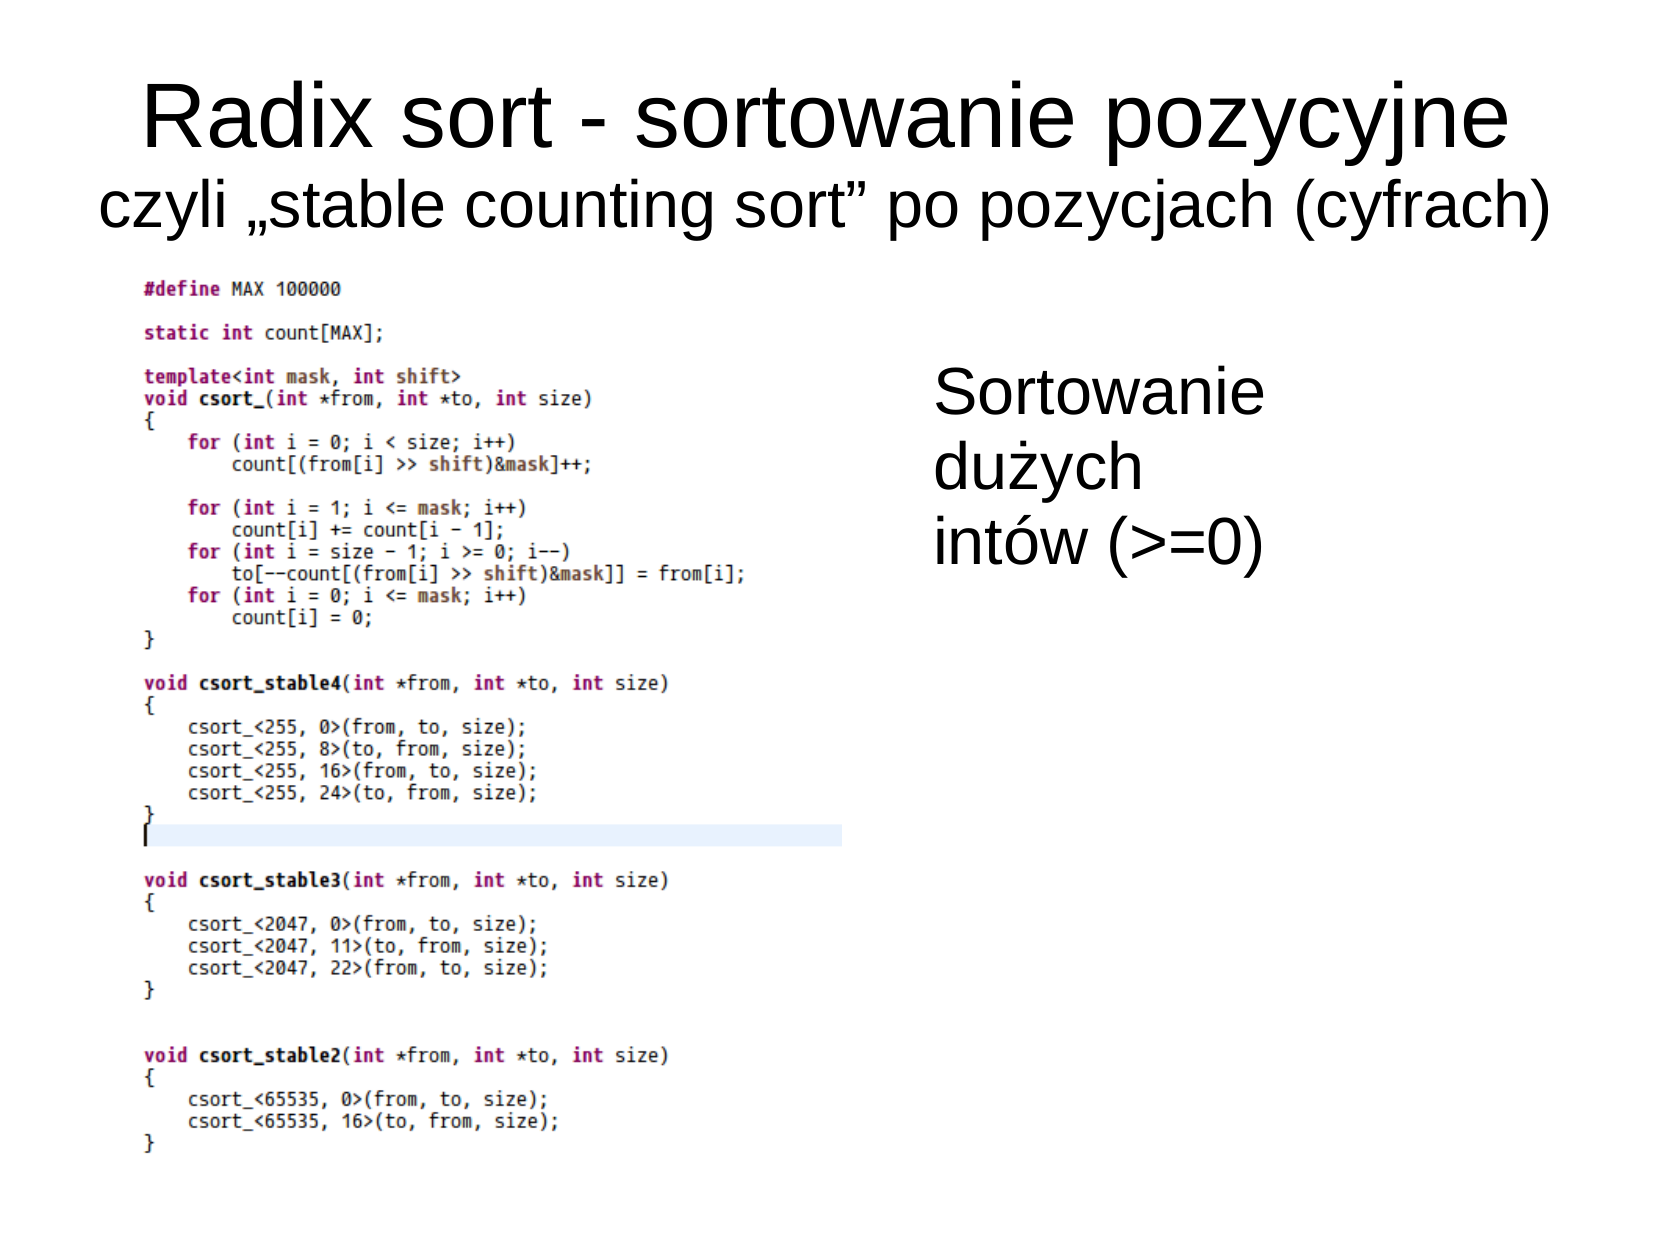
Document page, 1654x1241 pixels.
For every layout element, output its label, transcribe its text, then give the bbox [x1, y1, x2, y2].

title Radix sort - sortowanie pozycyjne czyli „stable counting sort” po pozycjach (cyfrach) [82, 49, 1571, 257]
picture [141, 271, 842, 1175]
list Sortowanie dużych intów (>=0) [933, 354, 1477, 1074]
